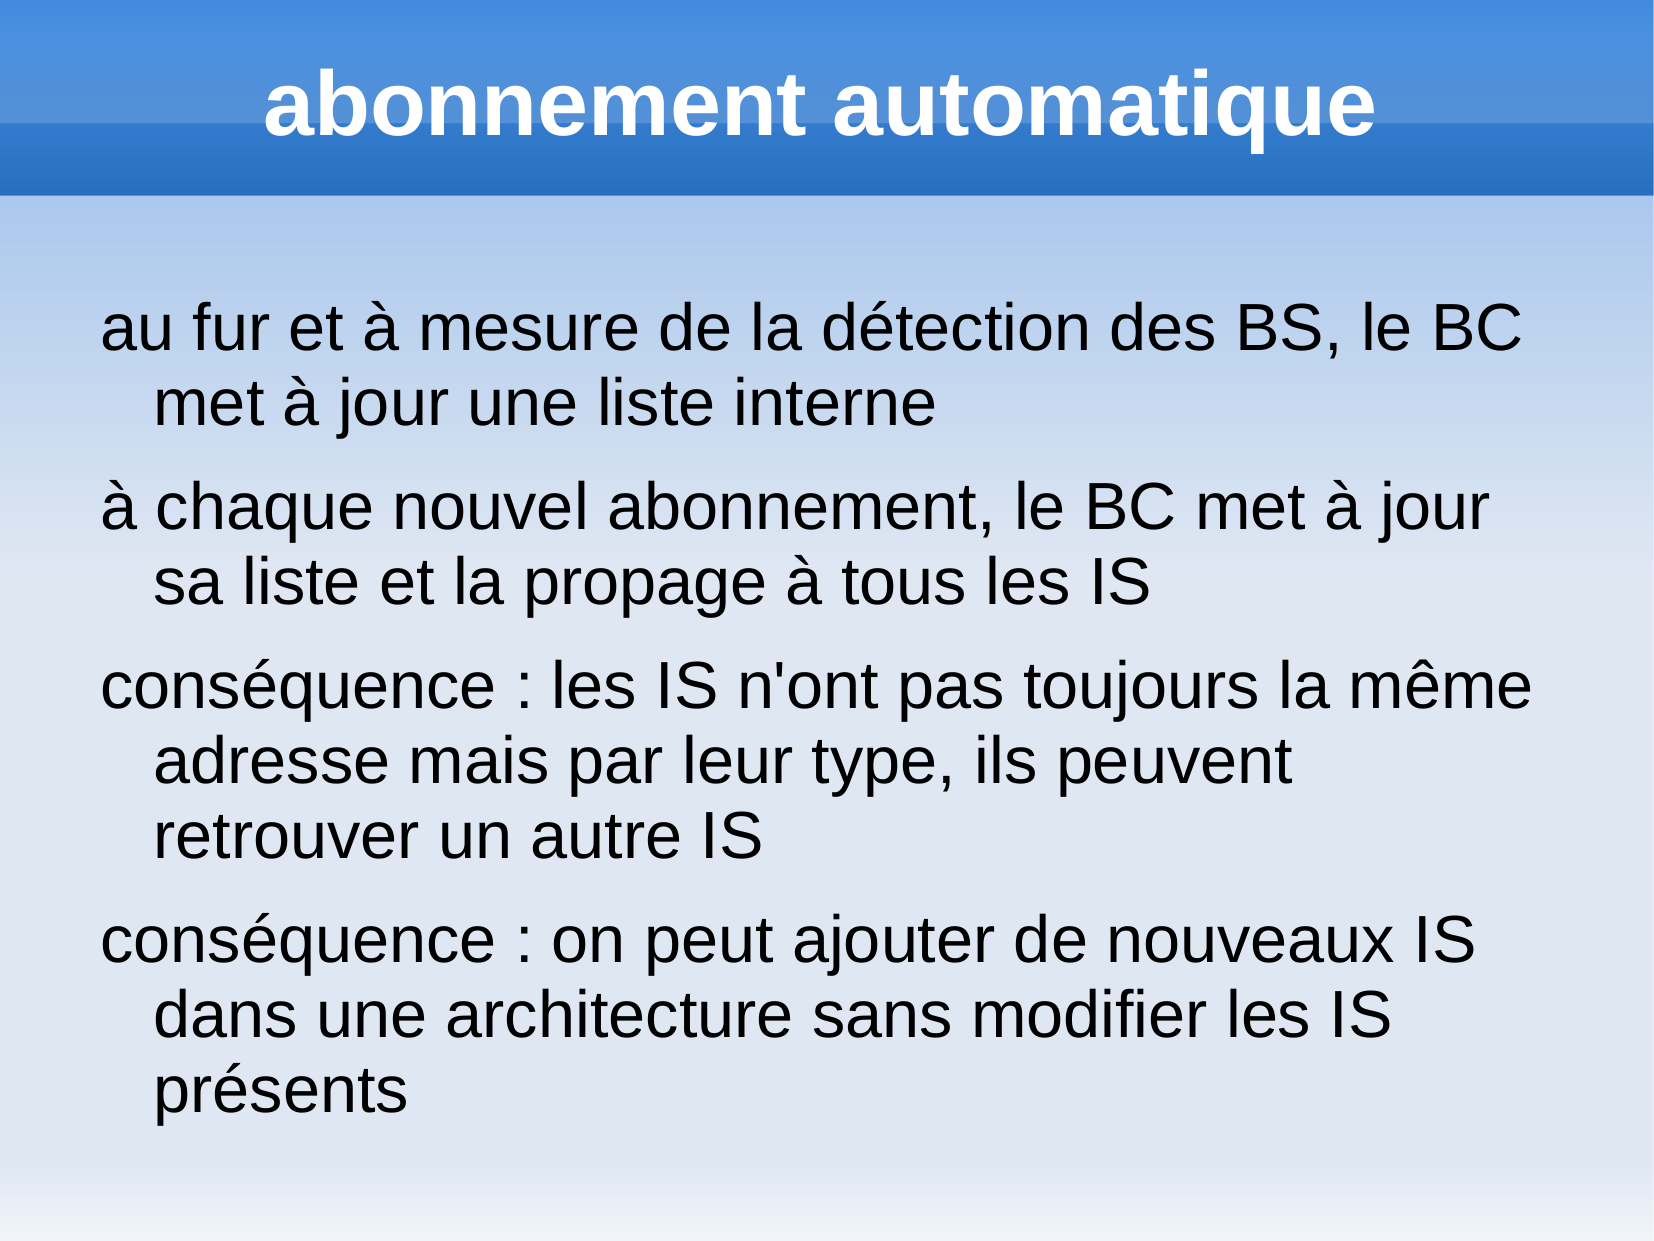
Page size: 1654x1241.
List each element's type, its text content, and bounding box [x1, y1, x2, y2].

picture [0, 0, 1654, 1241]
title abonnement automatique [76, 7, 1565, 200]
list au fur et à mesure de la détection des BS, le BC met à jour une liste interne à chaque nouvel abonnement, le BC met à jour sa liste et la propage à tous les IS conséquence : les IS n'ont pas toujours la même adresse mais par leur type, ils peuvent retrouver un autre IS conséquence : on peut ajouter de nouveaux IS dans une architecture sans modifier les IS présents [82, 290, 1571, 1241]
